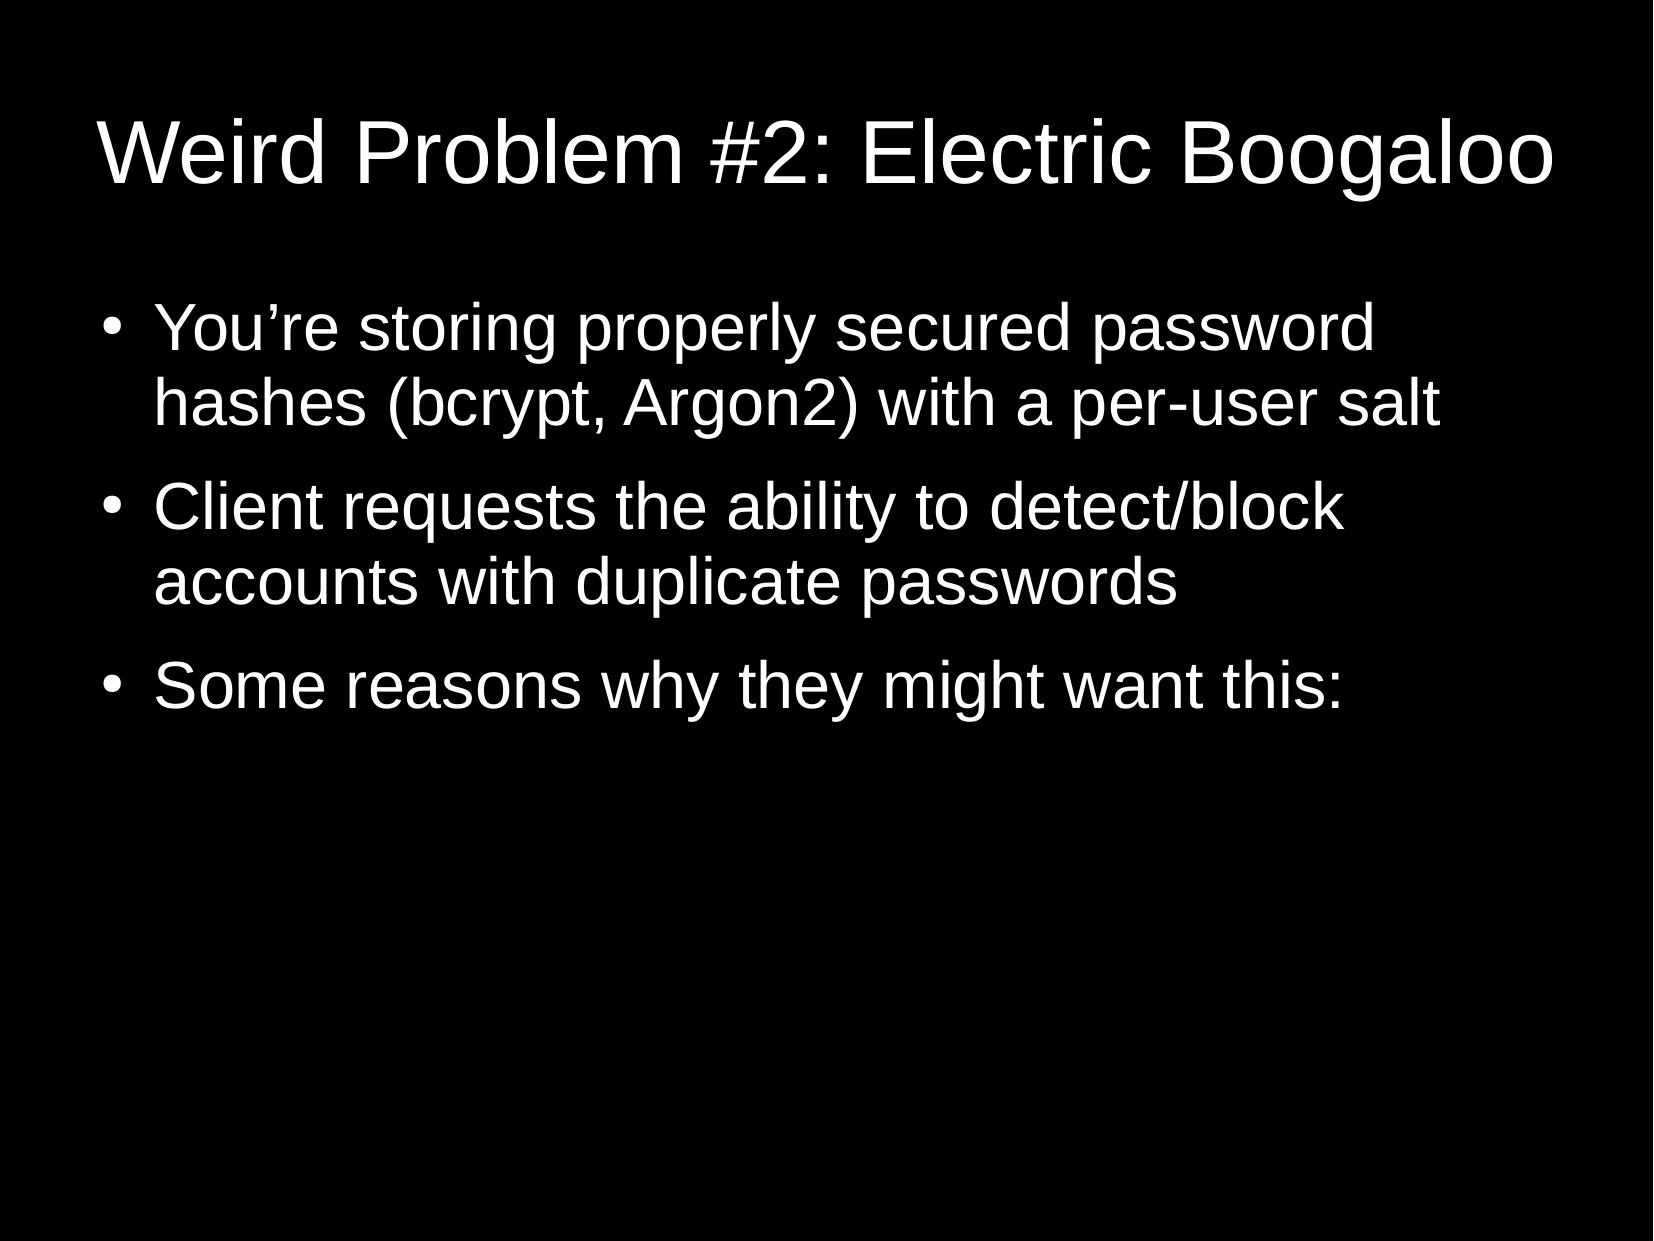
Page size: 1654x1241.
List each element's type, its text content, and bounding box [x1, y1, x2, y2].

list You’re storing properly secured password hashes (bcrypt, Argon2) with a per-user salt Client requests the ability to detect/block accounts with duplicate passwords Some reasons why they might want this: [82, 290, 1571, 1010]
title Weird Problem #2: Electric Boogaloo [82, 49, 1571, 257]
